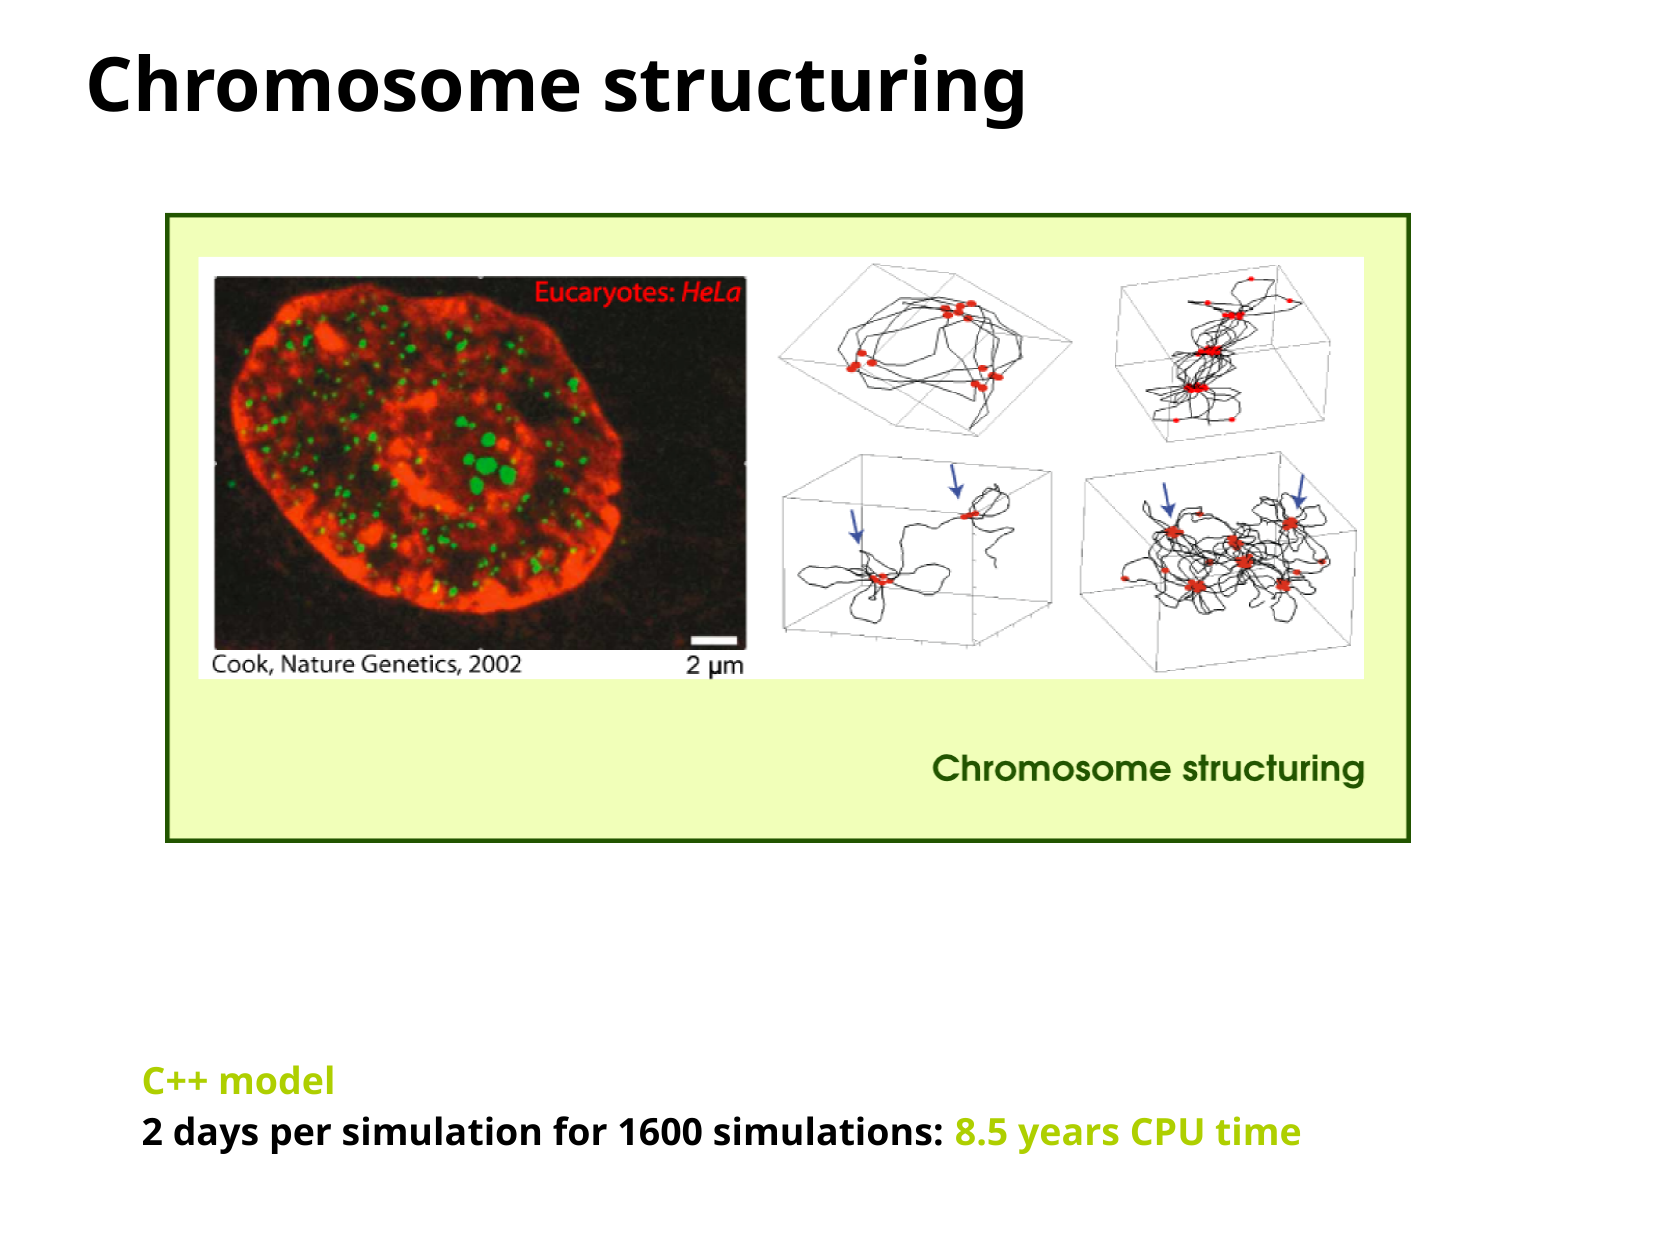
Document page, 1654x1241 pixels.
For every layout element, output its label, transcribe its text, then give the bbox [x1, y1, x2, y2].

picture [165, 212, 1411, 843]
text_box Chromosome structuring [70, 23, 1477, 125]
text_box C++ model 2 days per simulation for 1600 simulations: 8.5 years CPU time [126, 1046, 1524, 1158]
